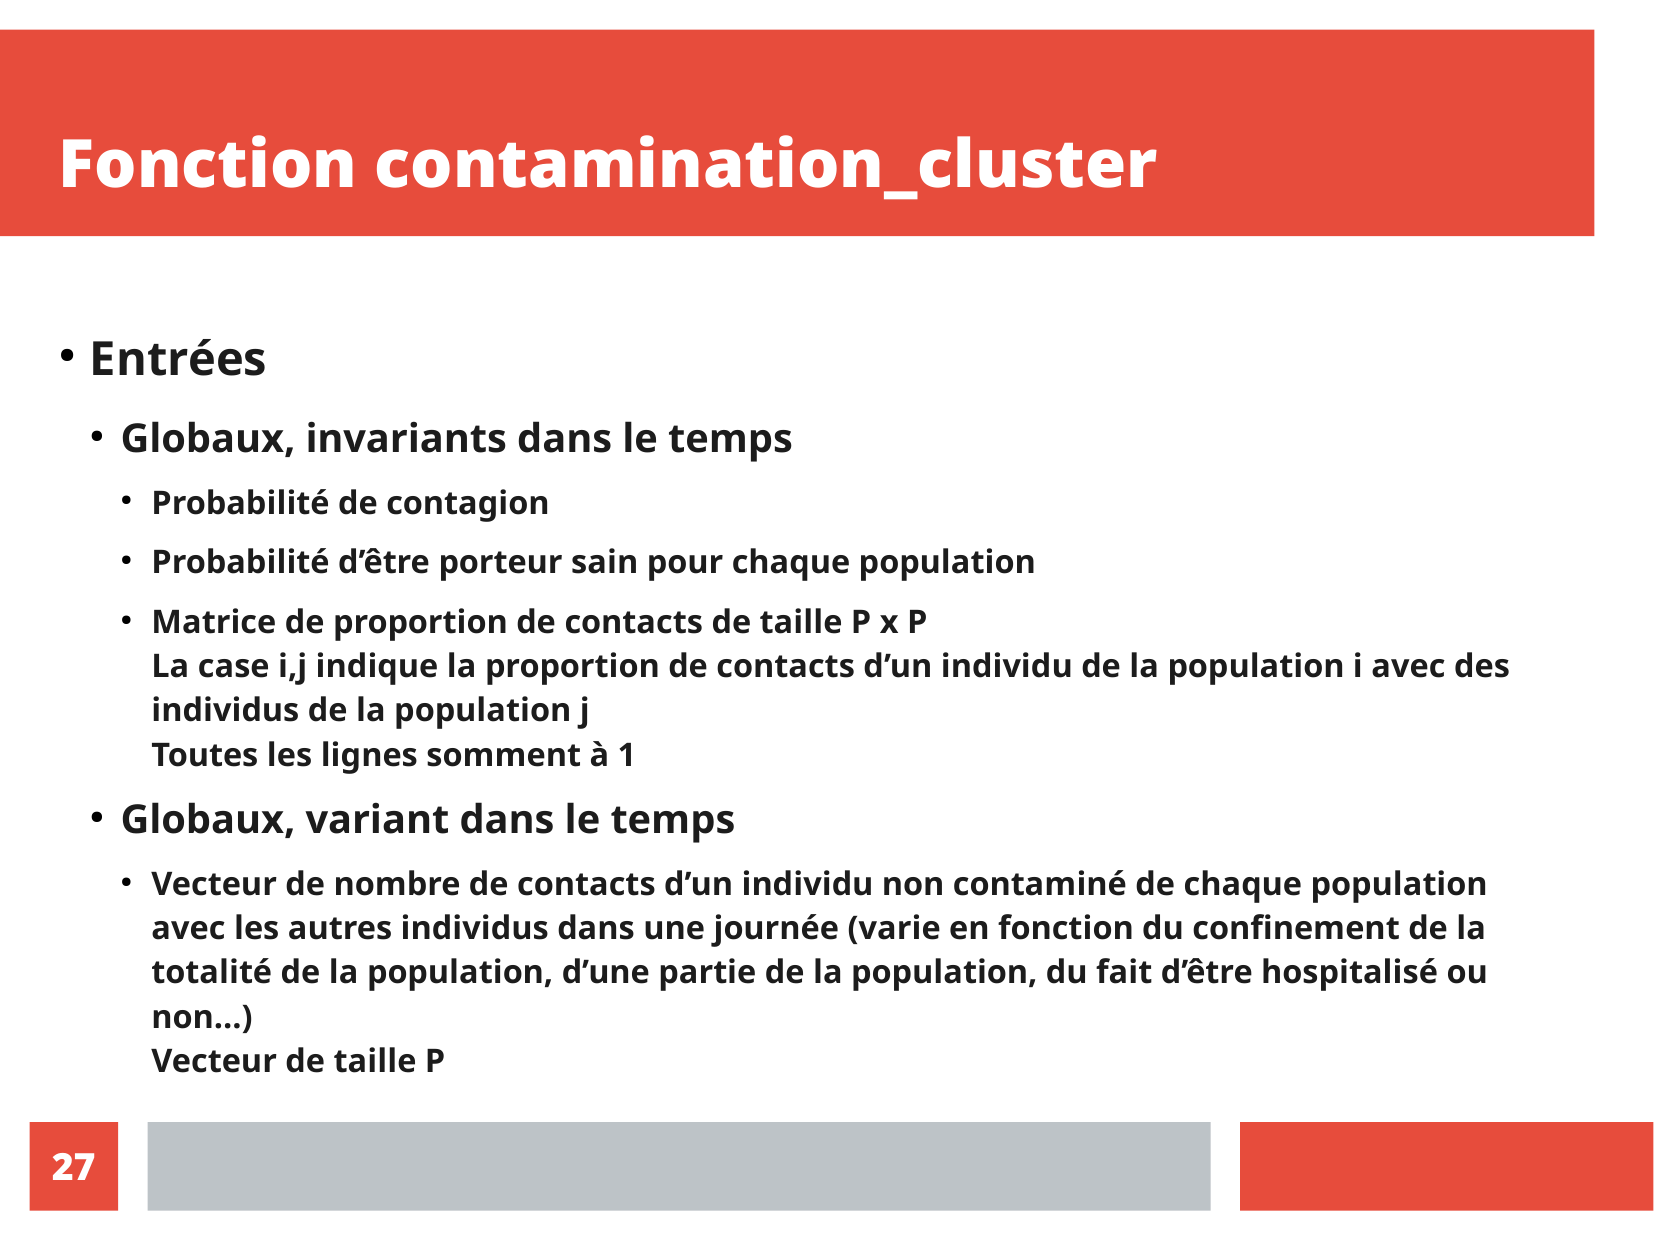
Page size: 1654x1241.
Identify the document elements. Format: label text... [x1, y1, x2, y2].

list Entrées Globaux, invariants dans le temps Probabilité de contagion Probabilité d’être porteur sain pour chaque population Matrice de proportion de contacts de taille P x P La case i,j indique la proportion de contacts d’un individu de la population i avec des individus de la population j Toutes les lignes somment à 1 Globaux, variant dans le temps Vecteur de nombre de contacts d’un individu non contaminé de chaque population avec les autres individus dans une journée (varie en fonction du confinement de la totalité de la population, d’une partie de la population, du fait d’être hospitalisé ou non…) Vecteur de taille P [59, 324, 1565, 1093]
title Fonction contamination_cluster [59, 59, 1595, 207]
